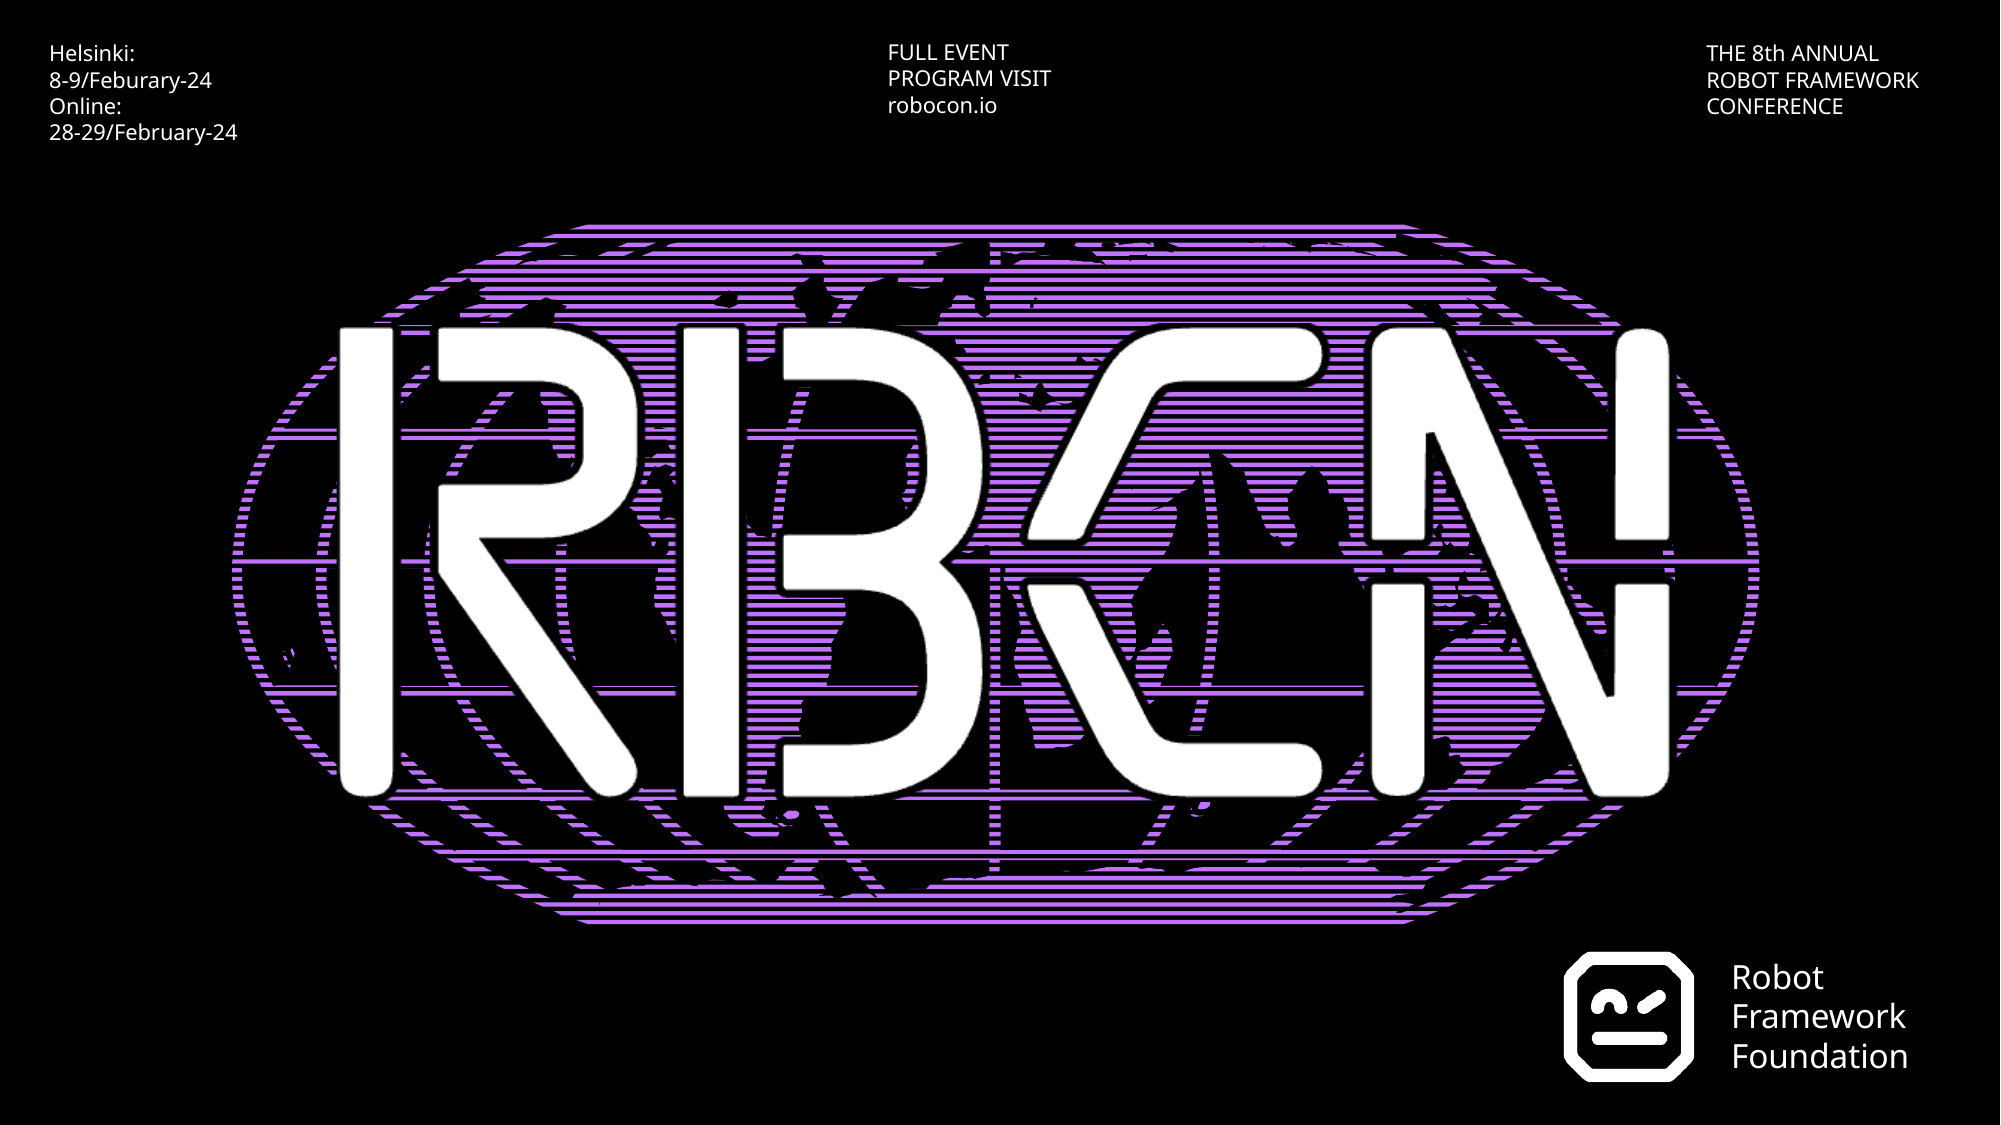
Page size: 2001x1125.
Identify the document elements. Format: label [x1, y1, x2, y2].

picture [1520, 908, 1737, 1125]
picture [336, 323, 1687, 802]
